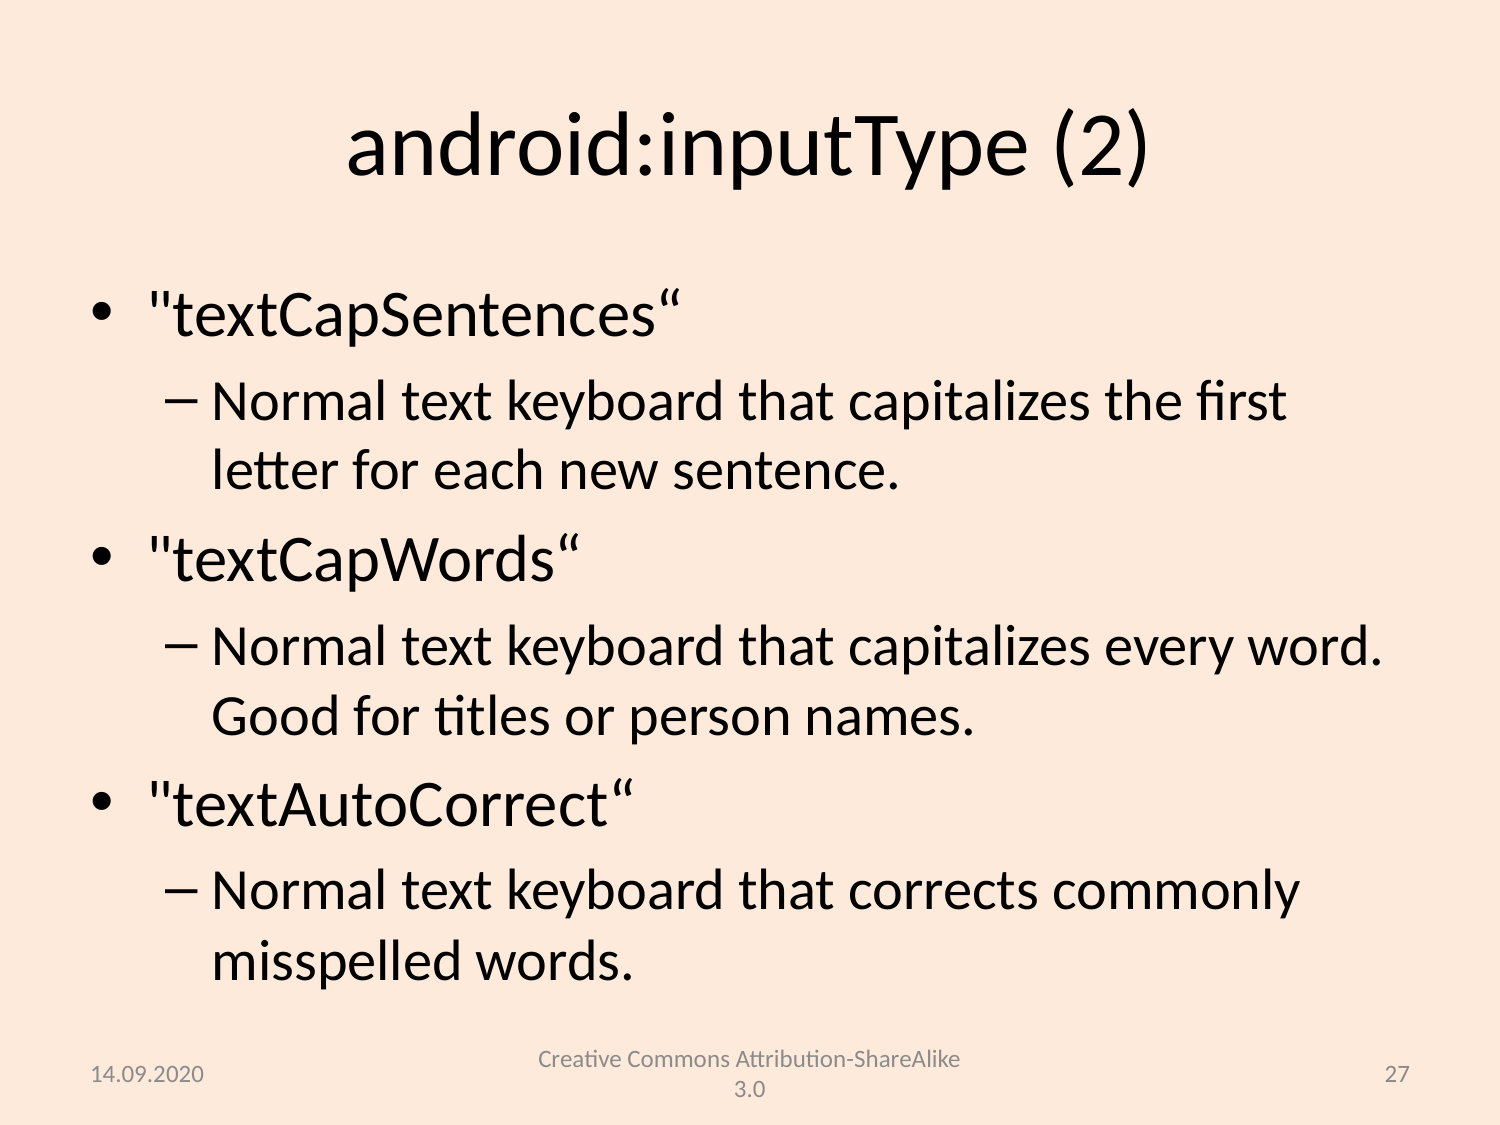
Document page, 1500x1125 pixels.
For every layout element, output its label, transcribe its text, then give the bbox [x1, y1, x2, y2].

slide_number <number> [1074, 1042, 1425, 1103]
footer Creative Commons Attribution-ShareAlike 3.0 [512, 1042, 988, 1103]
list "textCapSentences“ Normal text keyboard that capitalizes the first letter for each new sentence. "textCapWords“ Normal text keyboard that capitalizes every word. Good for titles or person names. "textAutoCorrect“ Normal text keyboard that corrects commonly misspelled words. [75, 262, 1425, 1005]
title android:inputType (2) [75, 45, 1425, 233]
